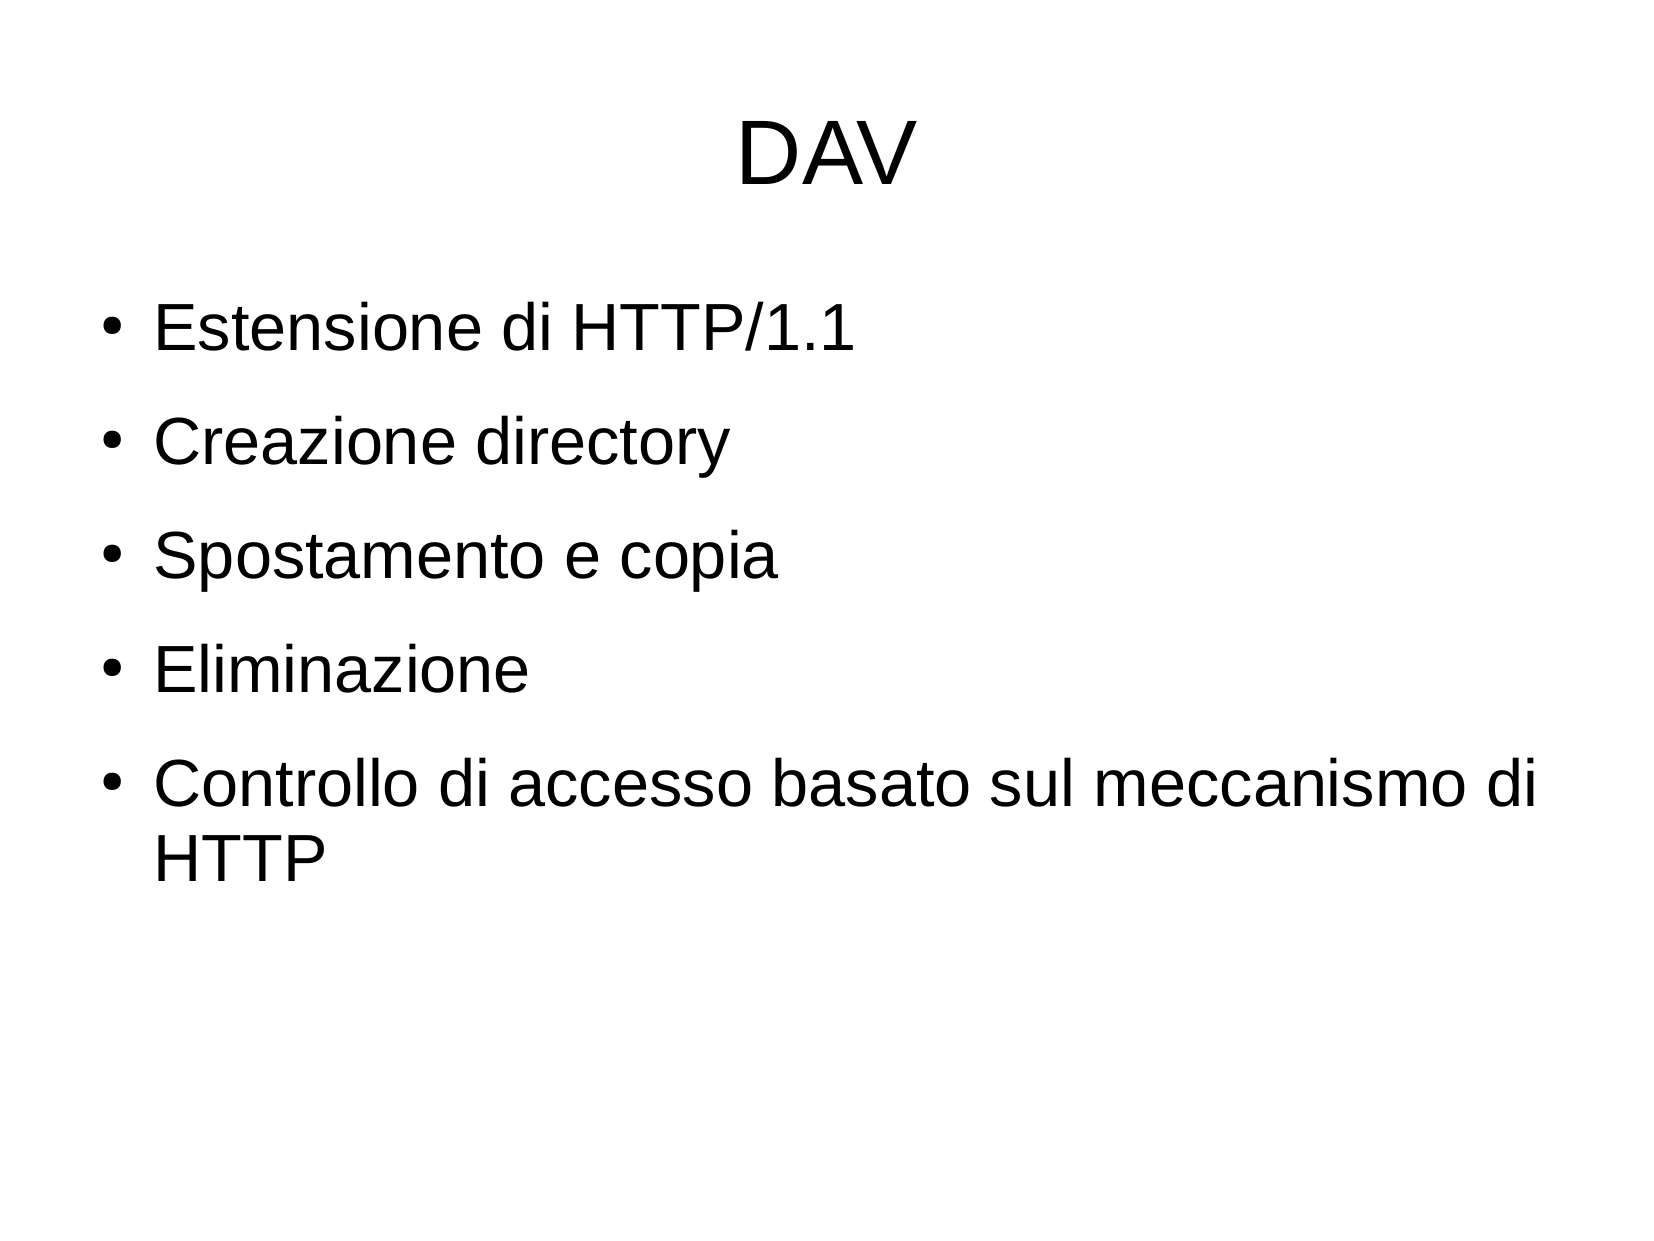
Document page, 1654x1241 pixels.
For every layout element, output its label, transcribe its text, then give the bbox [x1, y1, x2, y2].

title DAV [82, 49, 1571, 257]
list Estensione di HTTP/1.1 Creazione directory Spostamento e copia Eliminazione Controllo di accesso basato sul meccanismo di HTTP [82, 290, 1571, 1109]
